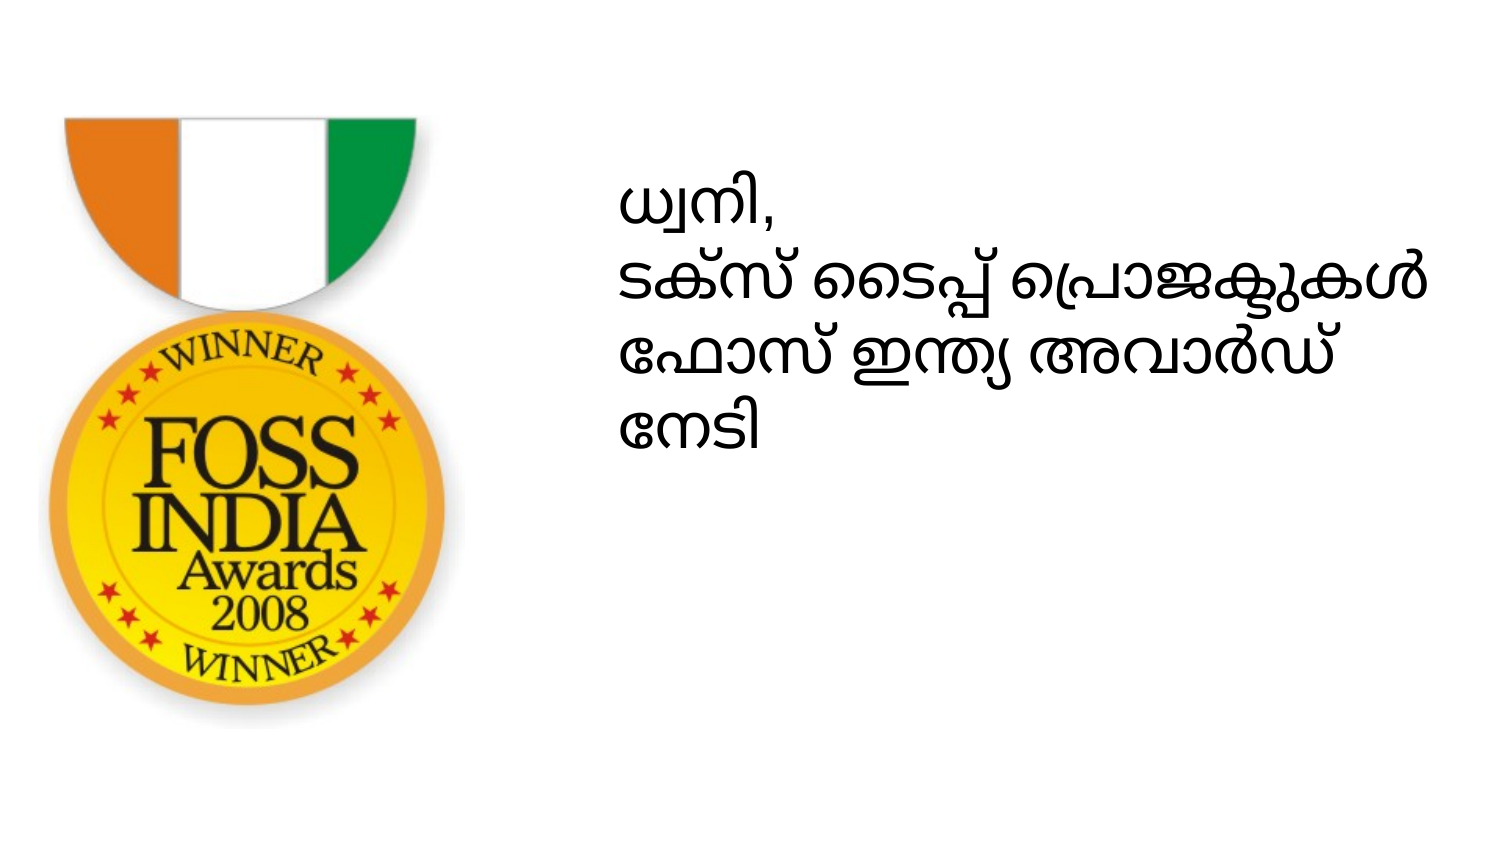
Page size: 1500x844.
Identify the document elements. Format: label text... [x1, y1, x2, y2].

text_box ധ്വനി, ടക്സ് ടൈപ്പ് പ്രൊജക്ടുകള്‍ ഫോസ് ഇന്ത്യ അവാര്‍ഡ് നേടി [603, 145, 1500, 433]
picture [38, 115, 465, 729]
